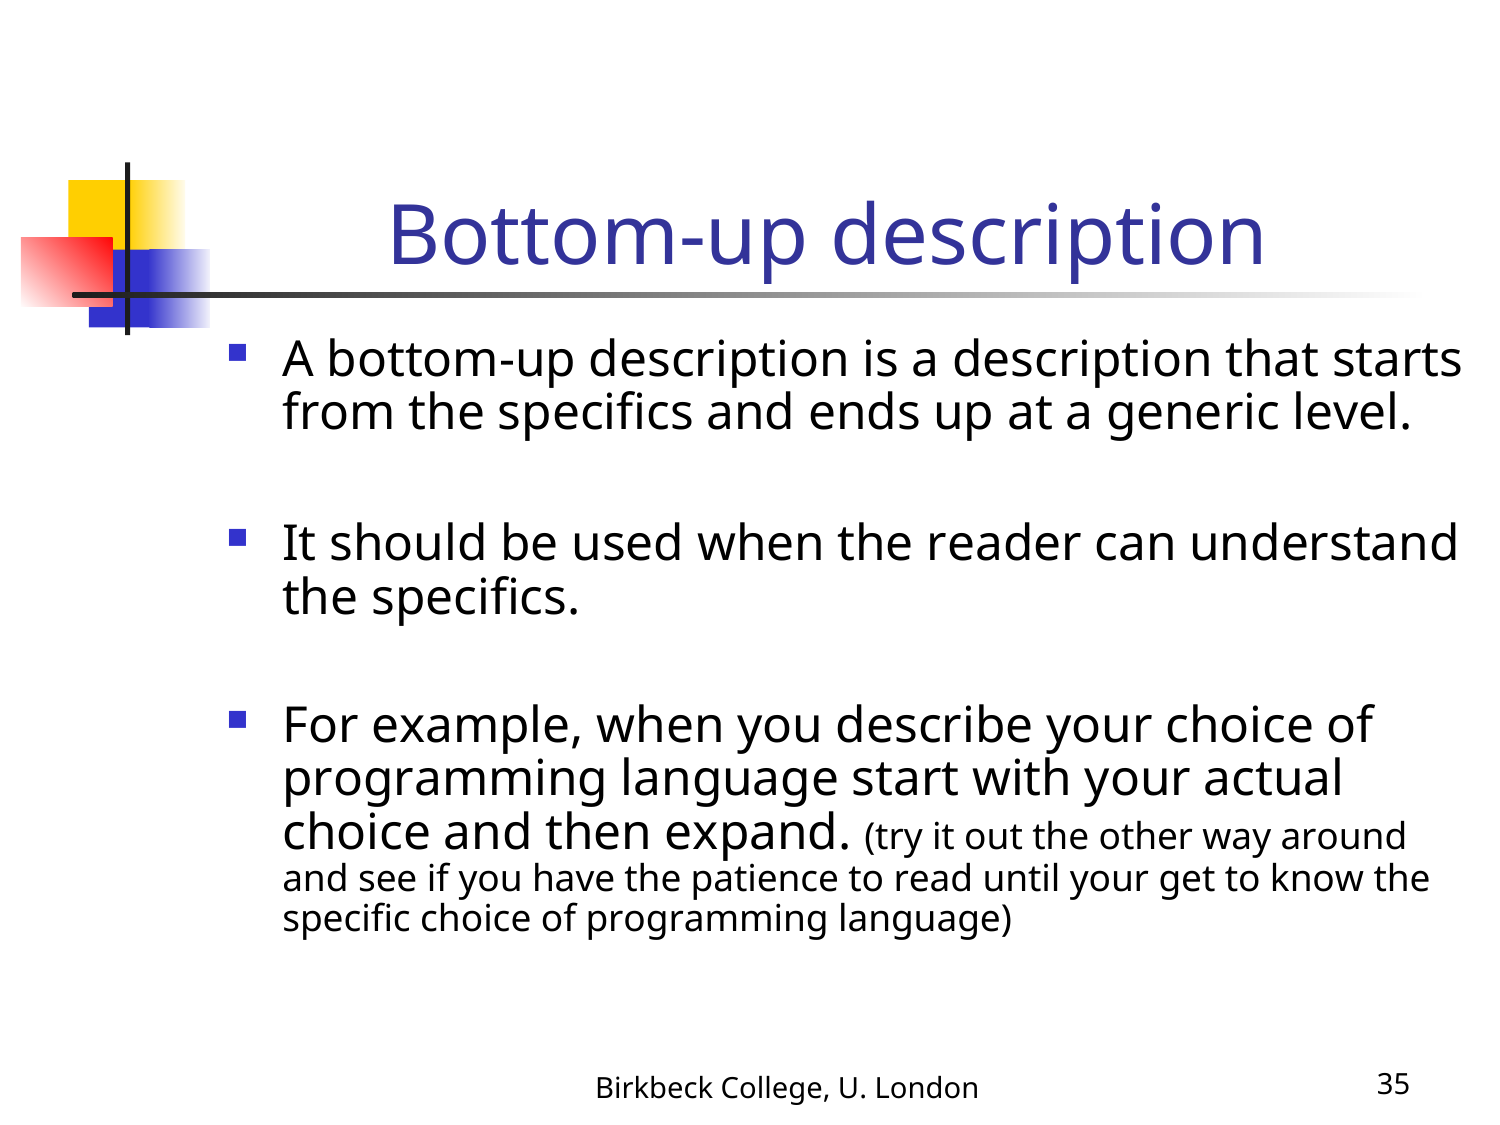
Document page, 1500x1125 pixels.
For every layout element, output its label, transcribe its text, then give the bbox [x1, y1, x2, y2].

list A bottom-up description is a description that starts from the specifics and ends up at a generic level. It should be used when the reader can understand the specifics. For example, when you describe your choice of programming language start with your actual choice and then expand. (try it out the other way around and see if you have the patience to read until your get to know the specific choice of programming language) [211, 325, 1487, 1001]
text_box Birkbeck College, U. London [549, 1037, 1026, 1113]
title Bottom-up description [188, 101, 1468, 289]
text_box <number> [1112, 1037, 1426, 1113]
